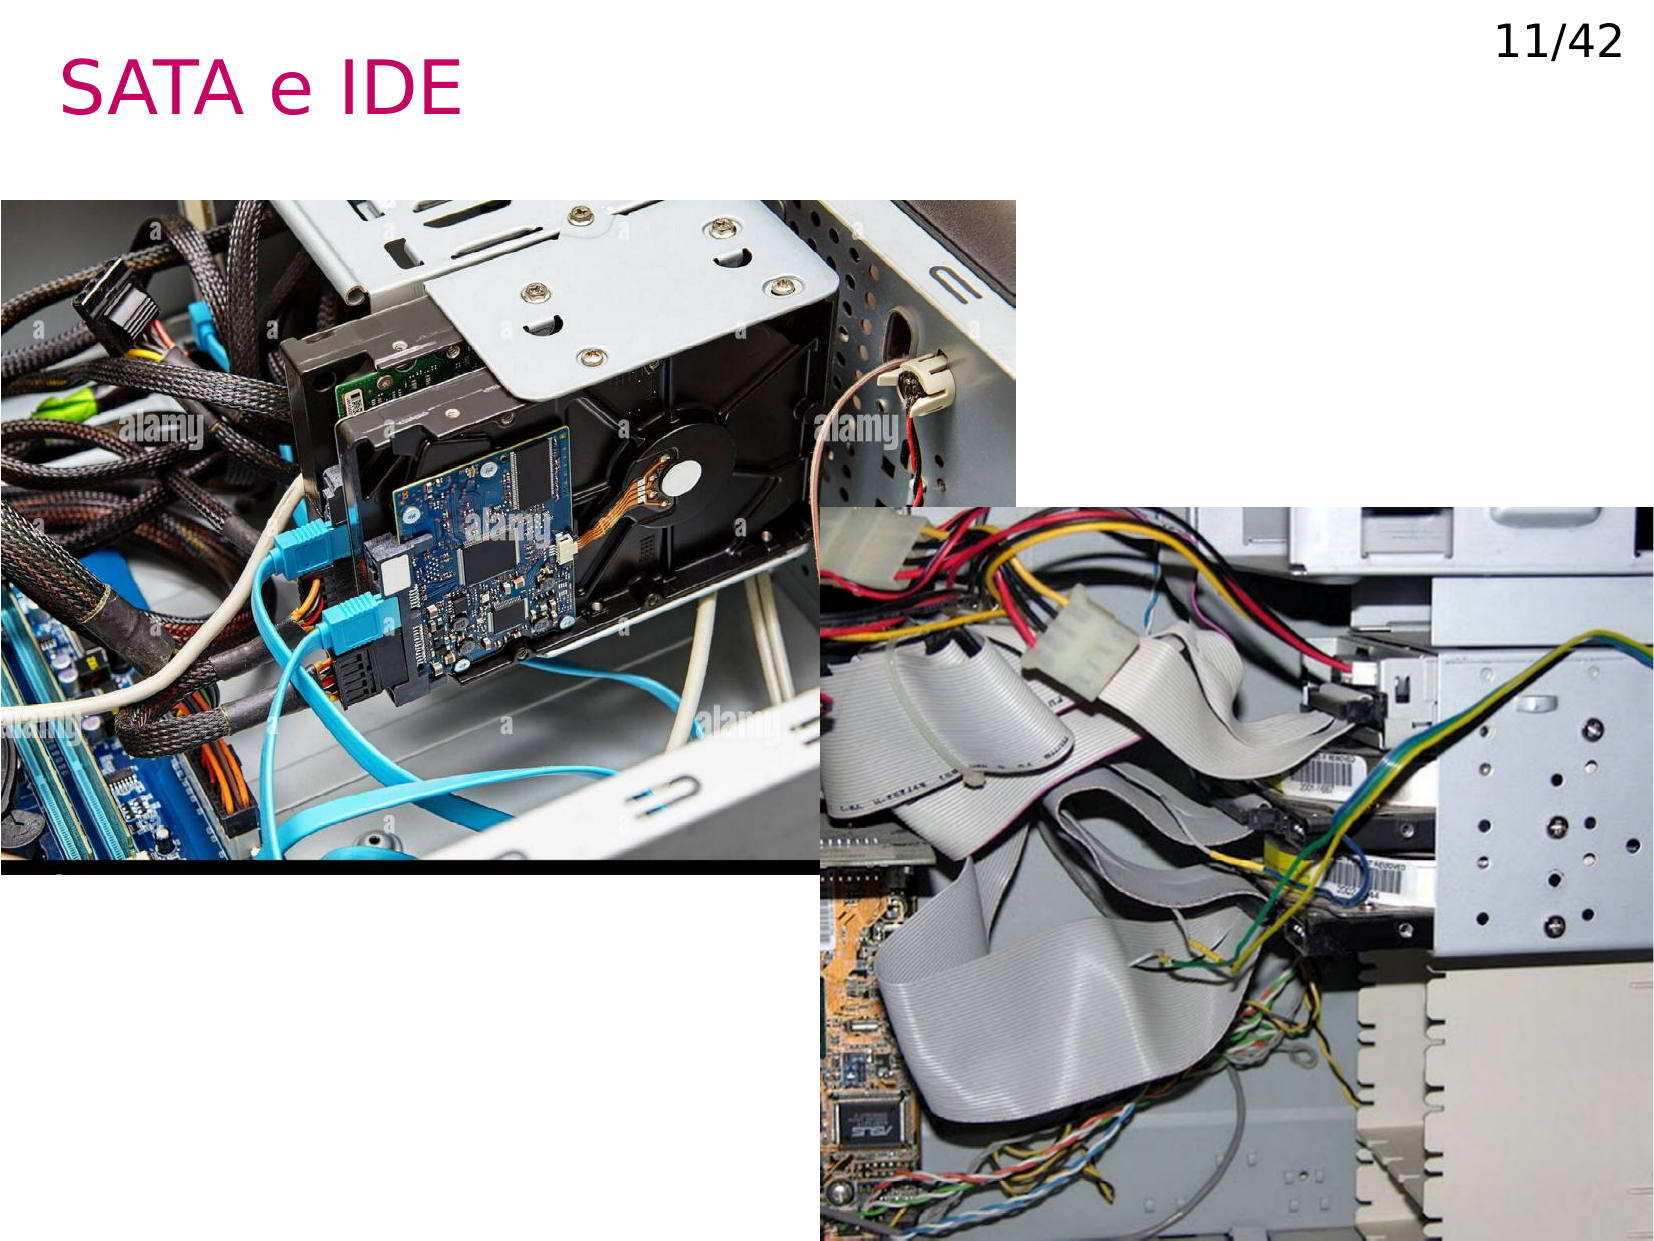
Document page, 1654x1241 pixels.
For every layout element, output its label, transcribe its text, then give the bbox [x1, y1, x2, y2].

picture [1, 200, 1654, 1241]
title SATA e IDE [59, 29, 1625, 148]
